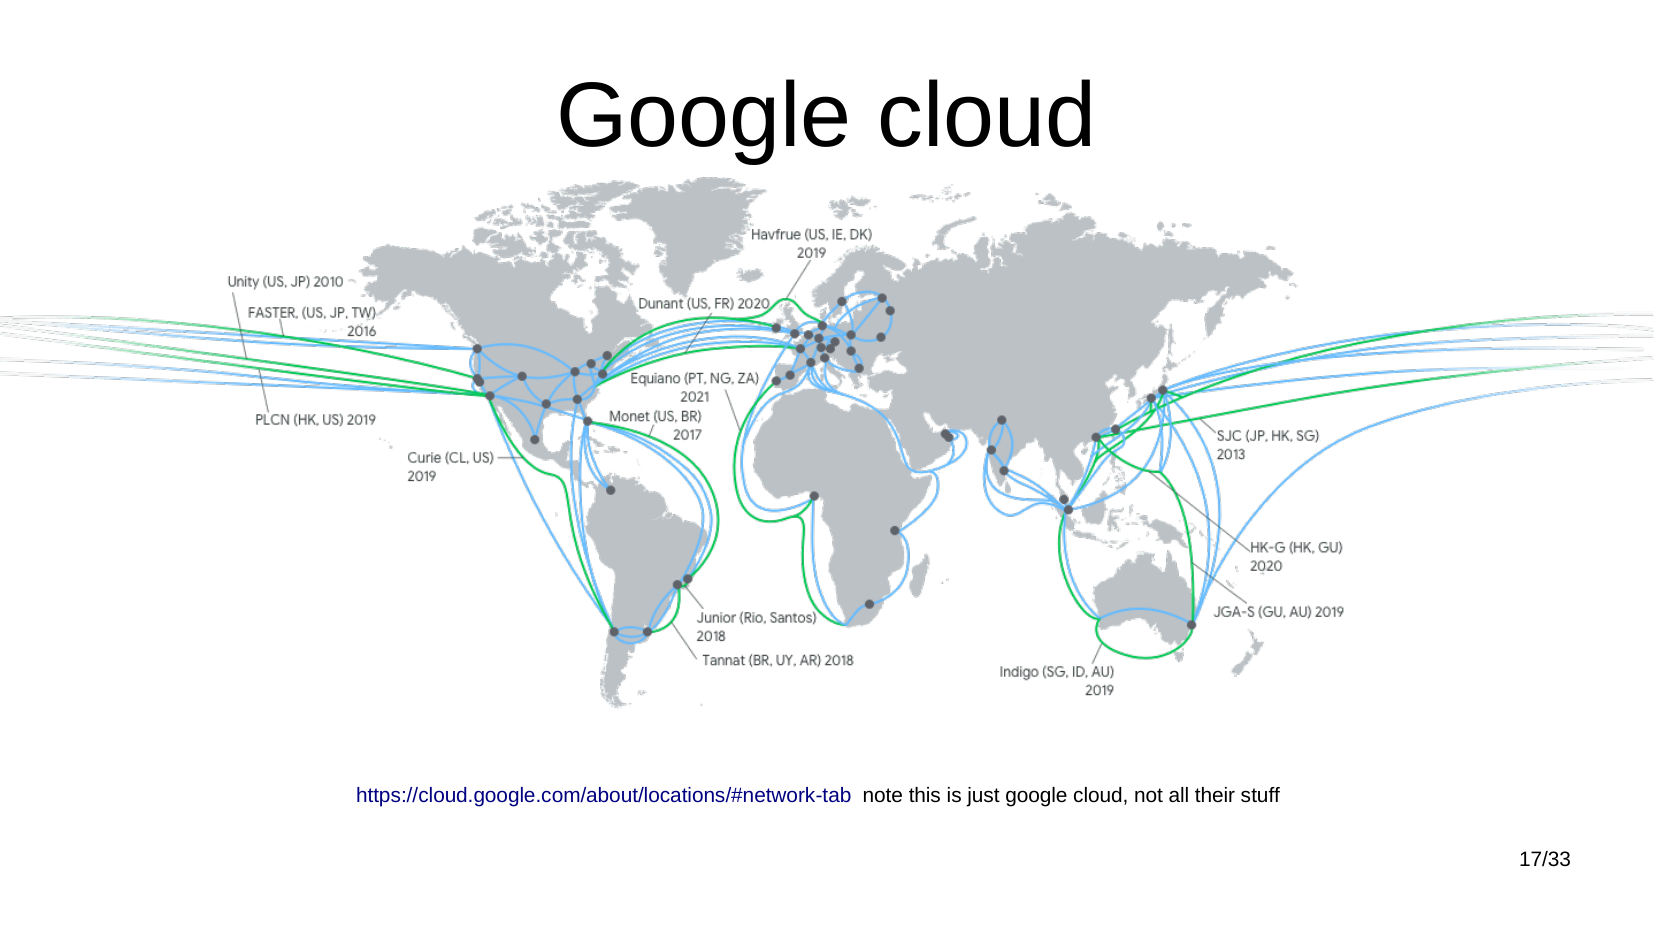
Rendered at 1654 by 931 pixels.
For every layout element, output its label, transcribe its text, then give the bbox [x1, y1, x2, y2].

picture [0, 175, 1654, 709]
title Google cloud [82, 37, 1571, 175]
text_box https://cloud.google.com/about/locations/#network-tab note this is just google cloud, not all their stuff [341, 776, 1313, 839]
